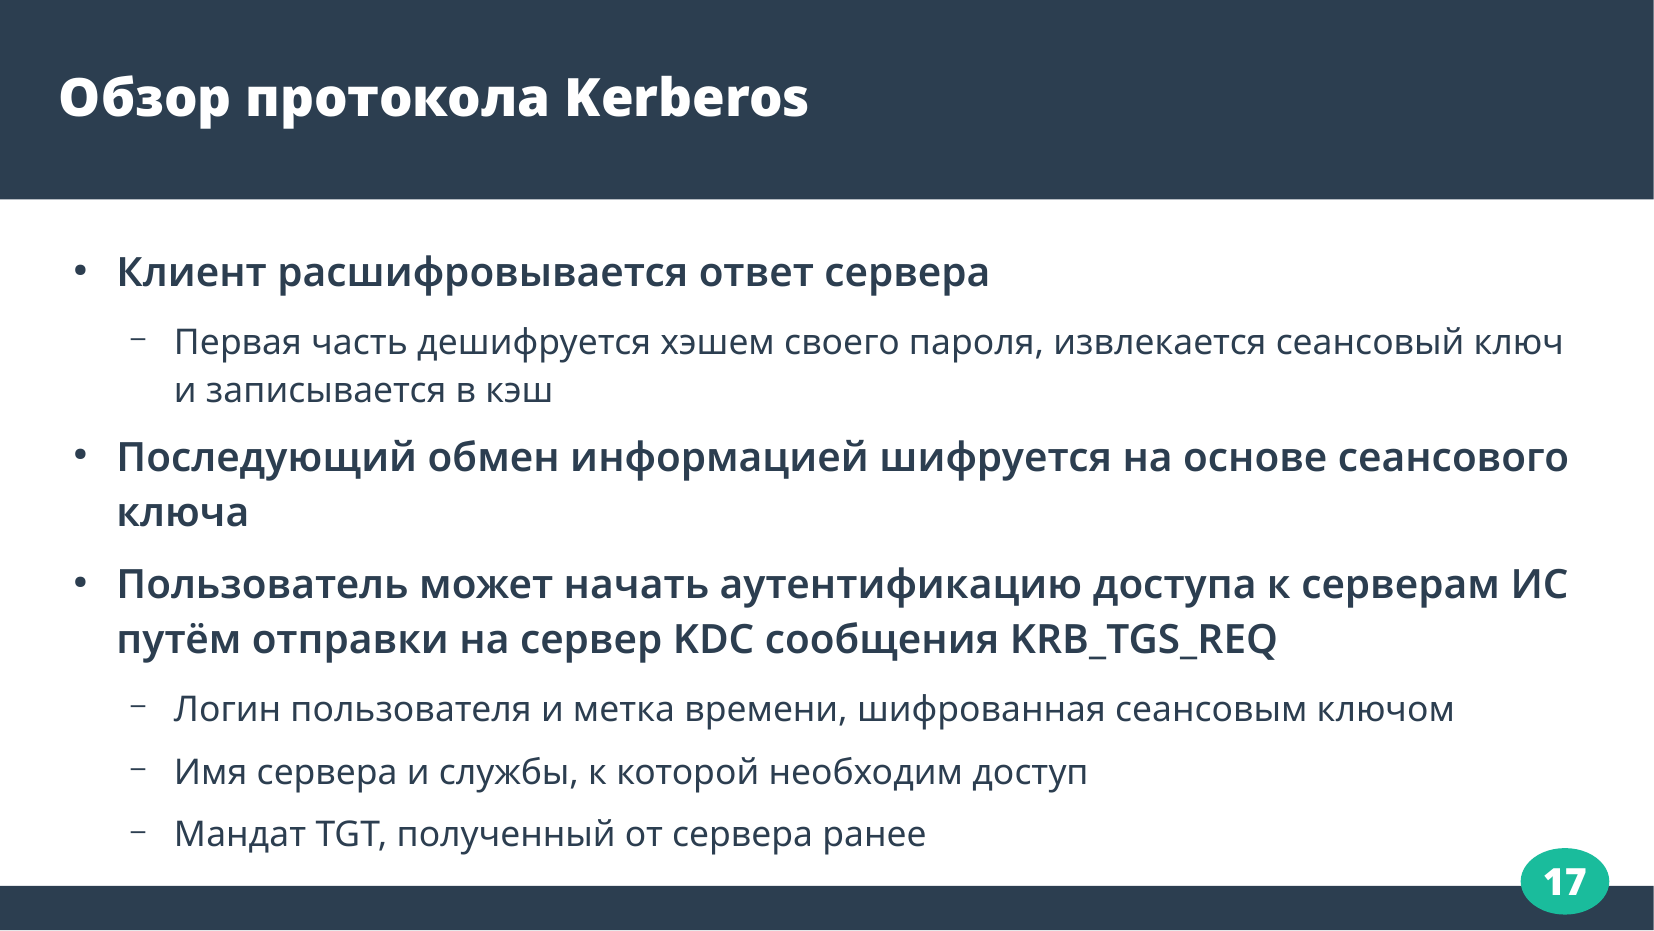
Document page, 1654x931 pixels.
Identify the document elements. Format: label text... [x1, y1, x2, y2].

title Обзор протокола Kerberos [59, 37, 1595, 155]
list Клиент расшифровывается ответ сервера Первая часть дешифруется хэшем своего пароля, извлекается сеансовый ключ и записывается в кэш Последующий обмен информацией шифруется на основе сеансового ключа Пользователь может начать аутентификацию доступа к серверам ИС путём отправки на сервер KDC сообщения KRB_TGS_REQ Логин пользователя и метка времени, шифрованная сеансовым ключом Имя сервера и службы, к которой необходим доступ Мандат TGT, полученный от сервера ранее [59, 243, 1595, 864]
